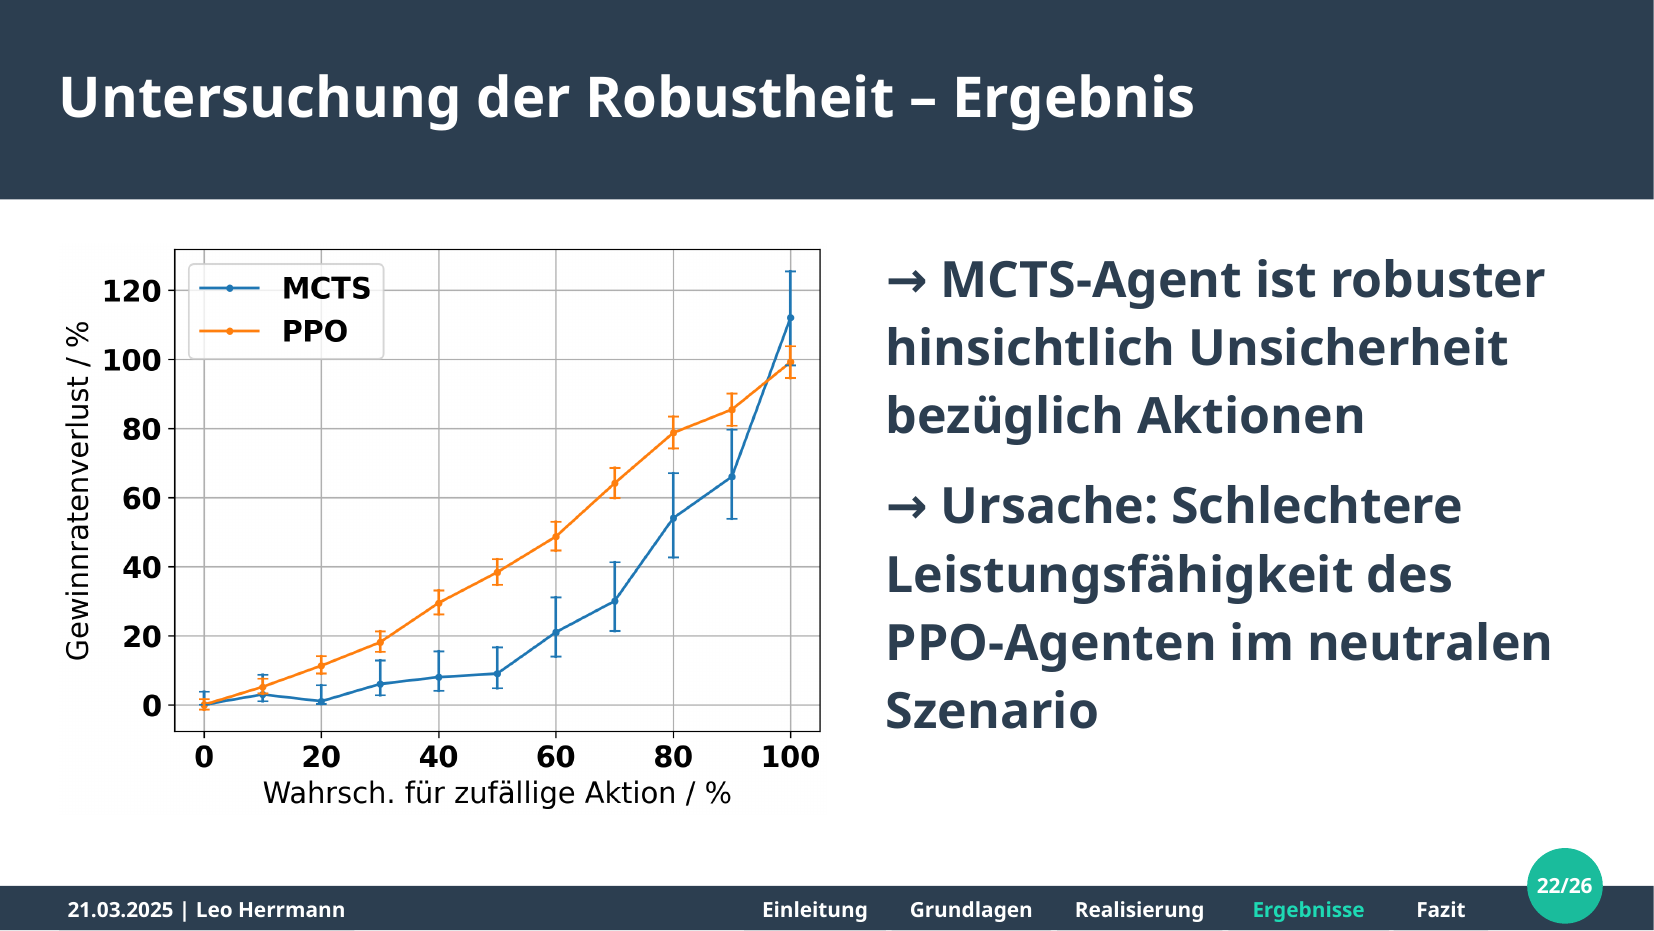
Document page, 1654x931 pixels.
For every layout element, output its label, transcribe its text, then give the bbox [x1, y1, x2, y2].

title Untersuchung der Robustheit – Ergebnis [59, 37, 1595, 156]
text_box Ergebnisse [1228, 888, 1389, 931]
list → MCTS-Agent ist robuster hinsichtlich Unsicherheit bezüglich Aktionen → Ursache: Schlechtere Leistungsfähigkeit des PPO-Agenten im neutralen Szenario [885, 243, 1565, 864]
picture [59, 243, 827, 815]
text_box Fazit [1393, 888, 1489, 931]
text_box Realisierung [1057, 888, 1223, 931]
text_box Grundlagen [891, 888, 1052, 931]
text_box Einleitung [744, 888, 886, 931]
